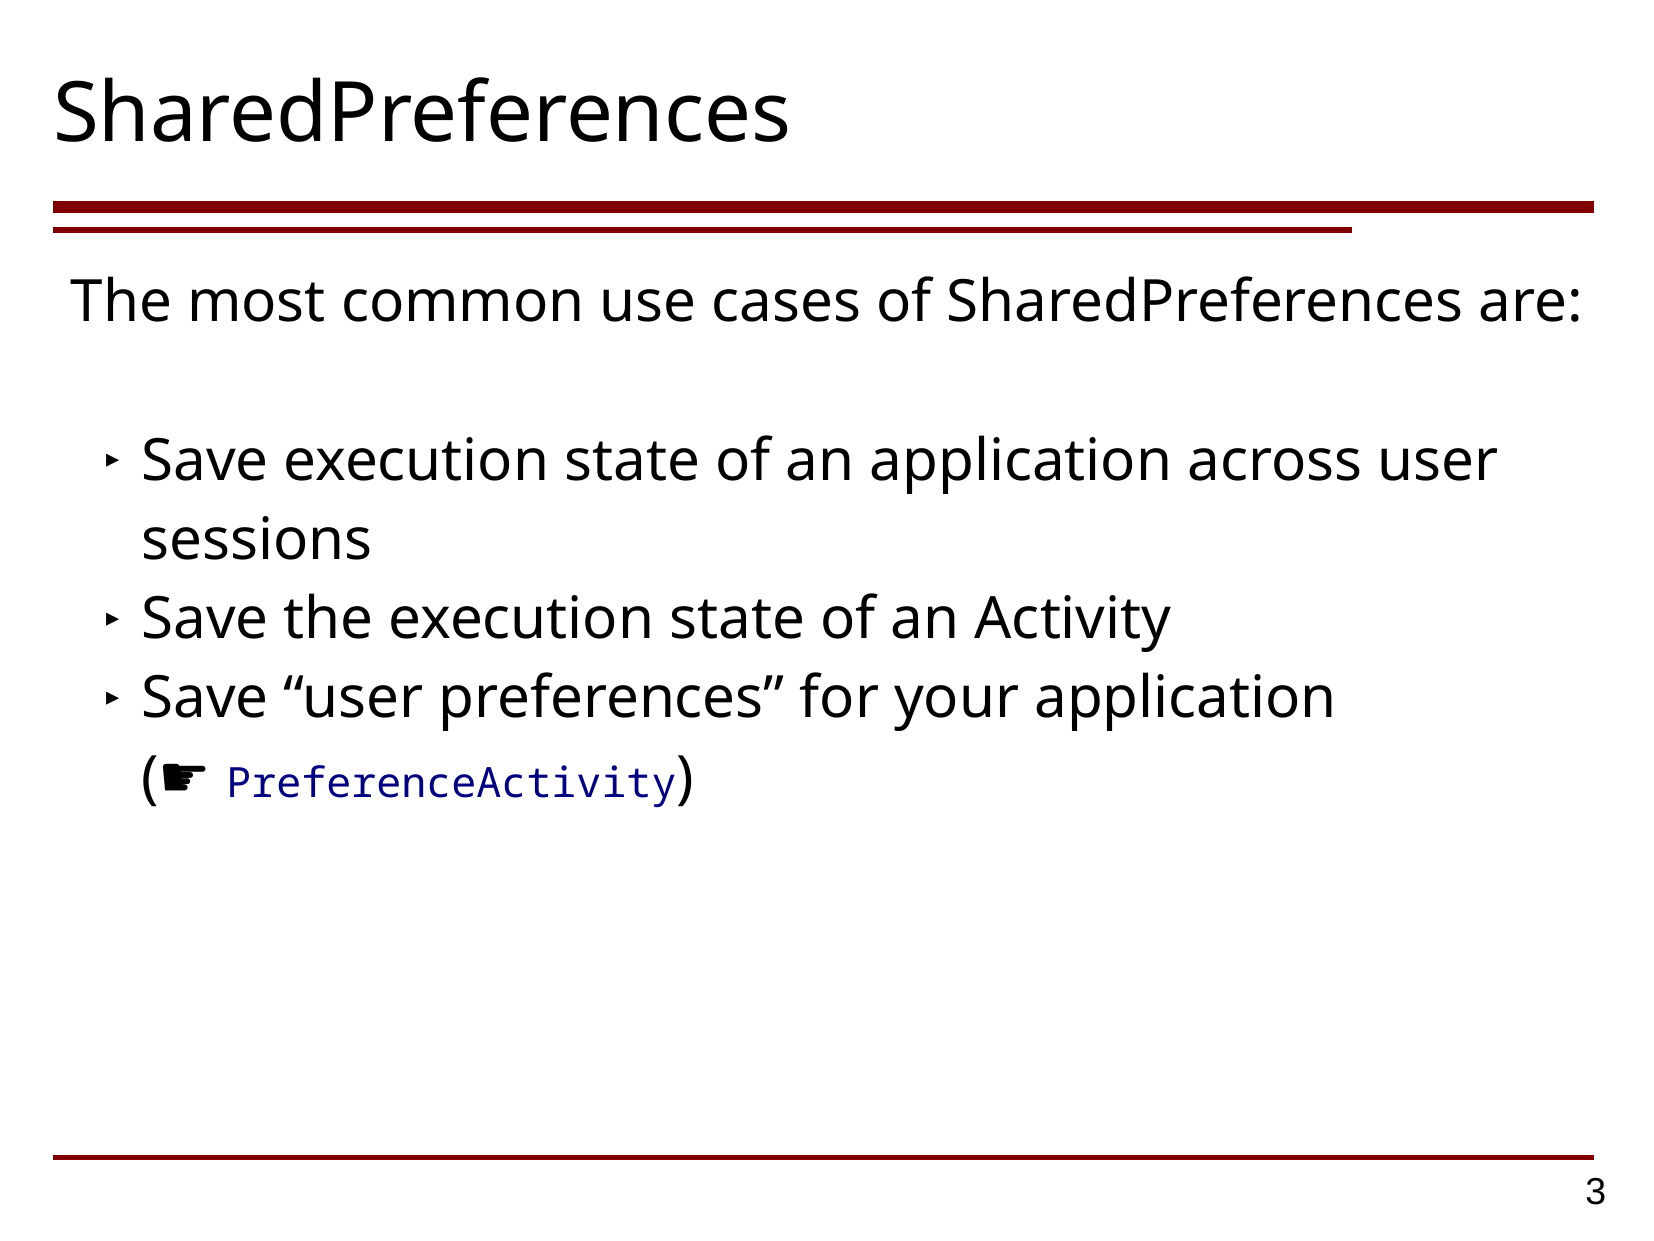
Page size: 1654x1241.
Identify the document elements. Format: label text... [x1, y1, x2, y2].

subtitle SharedPreferences [53, 48, 1542, 172]
text_box <número> [35, 1163, 1654, 1221]
text_box The most common use cases of SharedPreferences are: Save execution state of an application across user sessions Save the execution state of an Activity Save “user preferences” for your application (☛ PreferenceActivity) [55, 252, 1548, 814]
